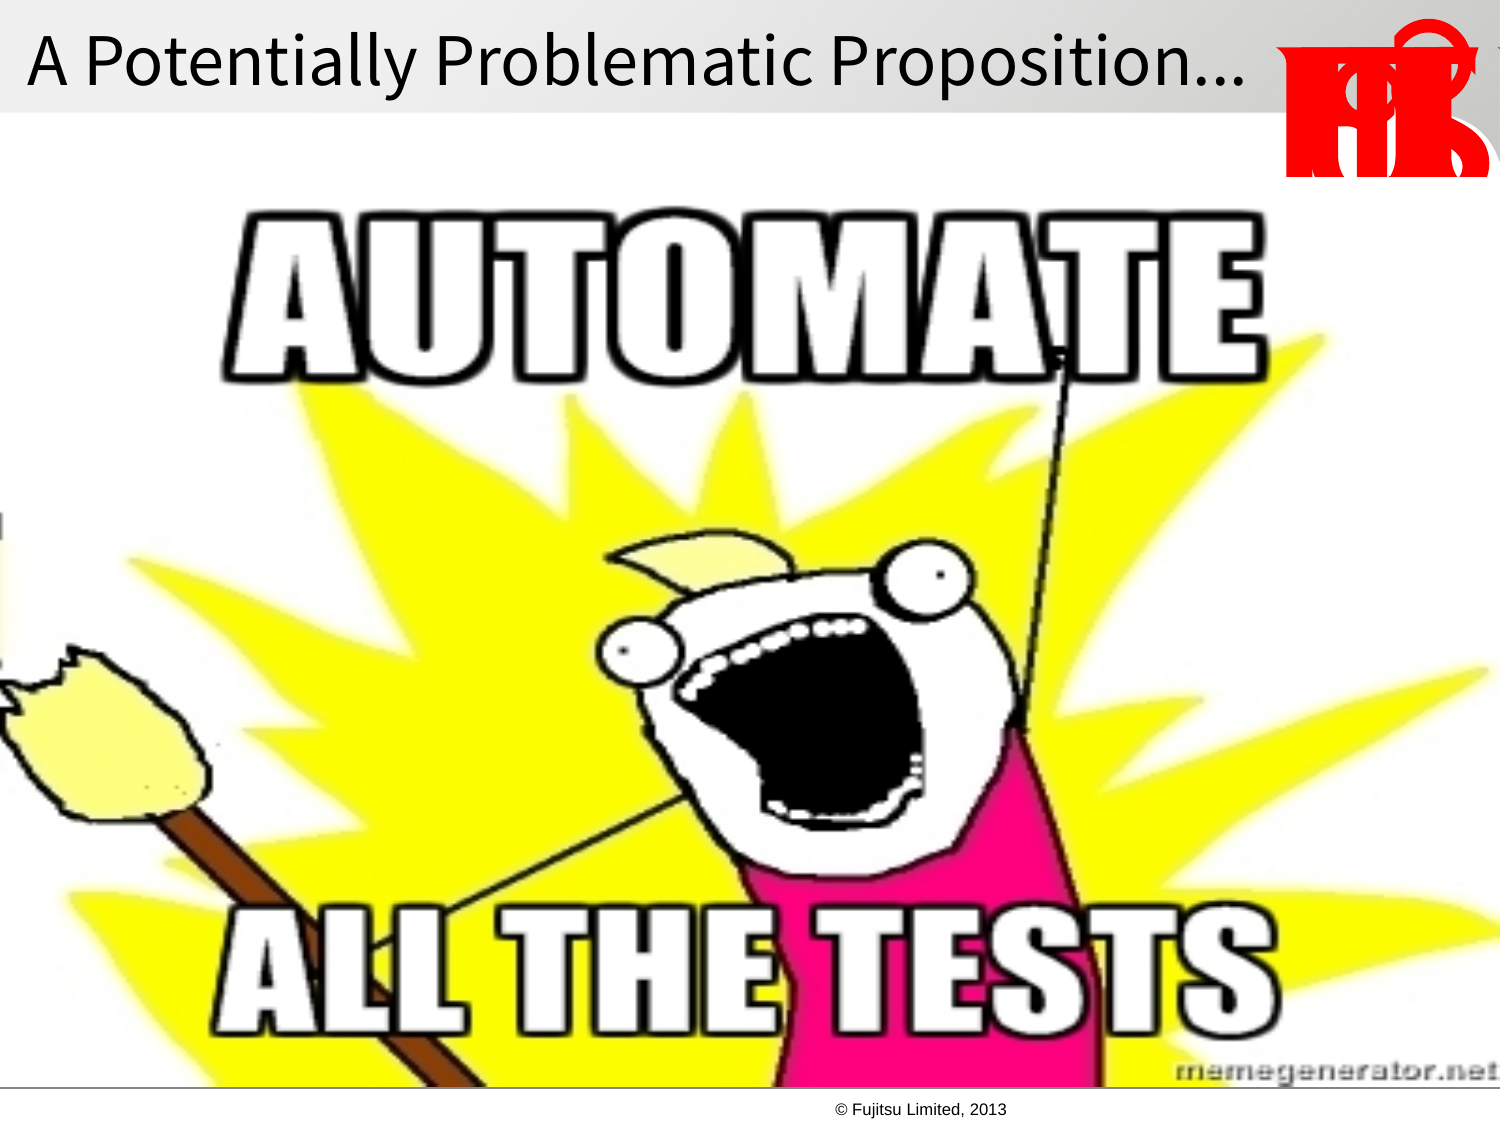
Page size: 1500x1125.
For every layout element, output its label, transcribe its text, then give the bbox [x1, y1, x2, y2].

picture [1388, 115, 1395, 175]
picture [1452, 64, 1458, 79]
picture [1403, 33, 1453, 47]
picture [1339, 127, 1356, 176]
picture [1317, 0, 1500, 176]
picture [0, 177, 1500, 1087]
picture [1452, 151, 1462, 176]
picture [0, 0, 1286, 176]
title A Potentially Problematic Proposition... [27, 0, 1317, 114]
picture [1346, 74, 1356, 109]
